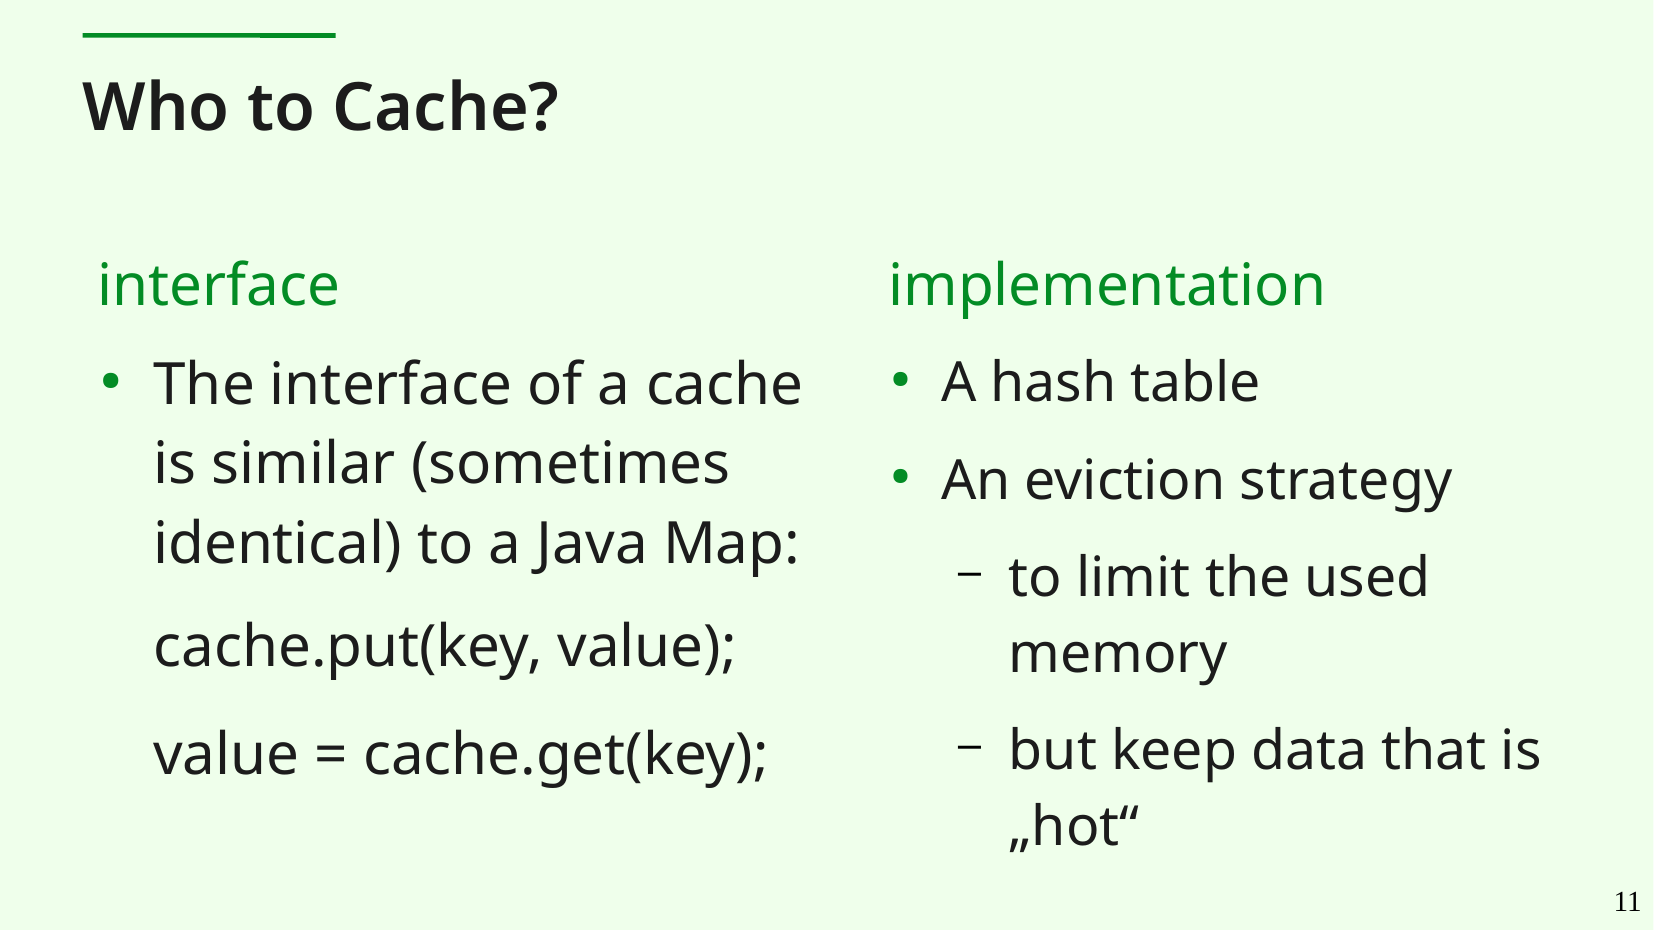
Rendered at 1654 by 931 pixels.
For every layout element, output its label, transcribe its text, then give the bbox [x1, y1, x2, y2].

text_box interface [82, 236, 792, 310]
title Who to Cache? [82, 59, 1571, 193]
list The interface of a cache is similar (sometimes identical) to a Java Map: cache.put(key, value); value = cache.get(key); [82, 342, 809, 863]
text_box implementation [874, 236, 1583, 310]
list A hash table An eviction strategy to limit the used memory but keep data that is „hot“ [874, 342, 1601, 863]
